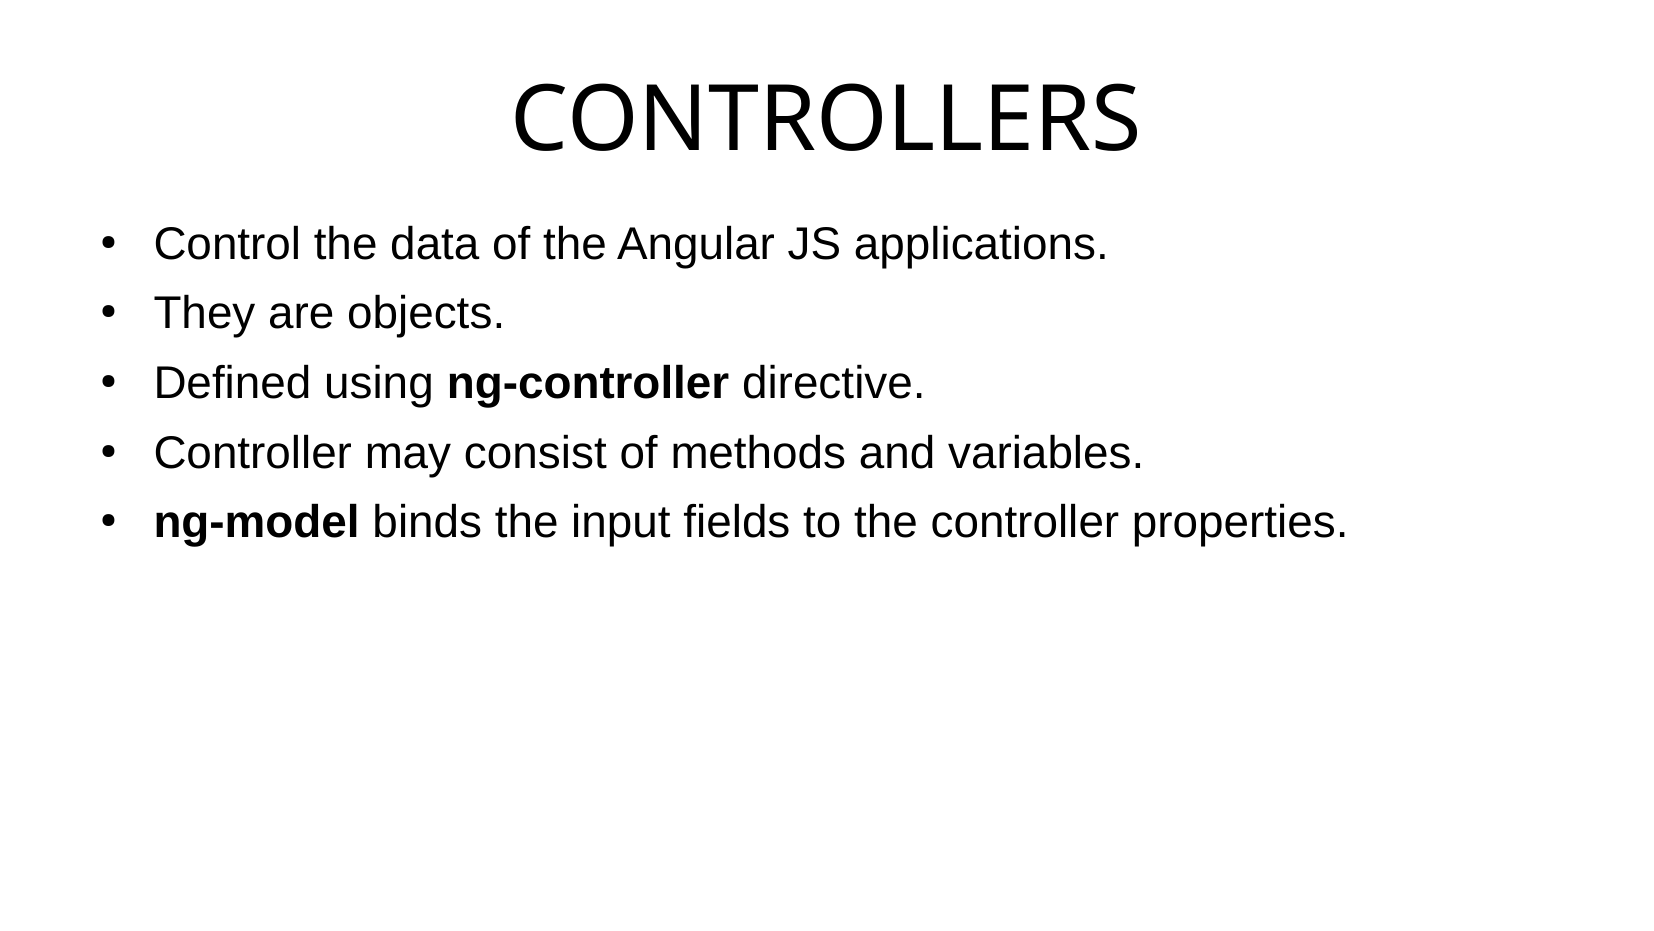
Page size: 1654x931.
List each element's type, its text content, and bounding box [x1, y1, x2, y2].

list Control the data of the Angular JS applications. They are objects. Defined using ng-controller directive. Controller may consist of methods and variables. ng-model binds the input fields to the controller properties. [82, 217, 1571, 812]
title CONTROLLERS [82, 37, 1571, 193]
